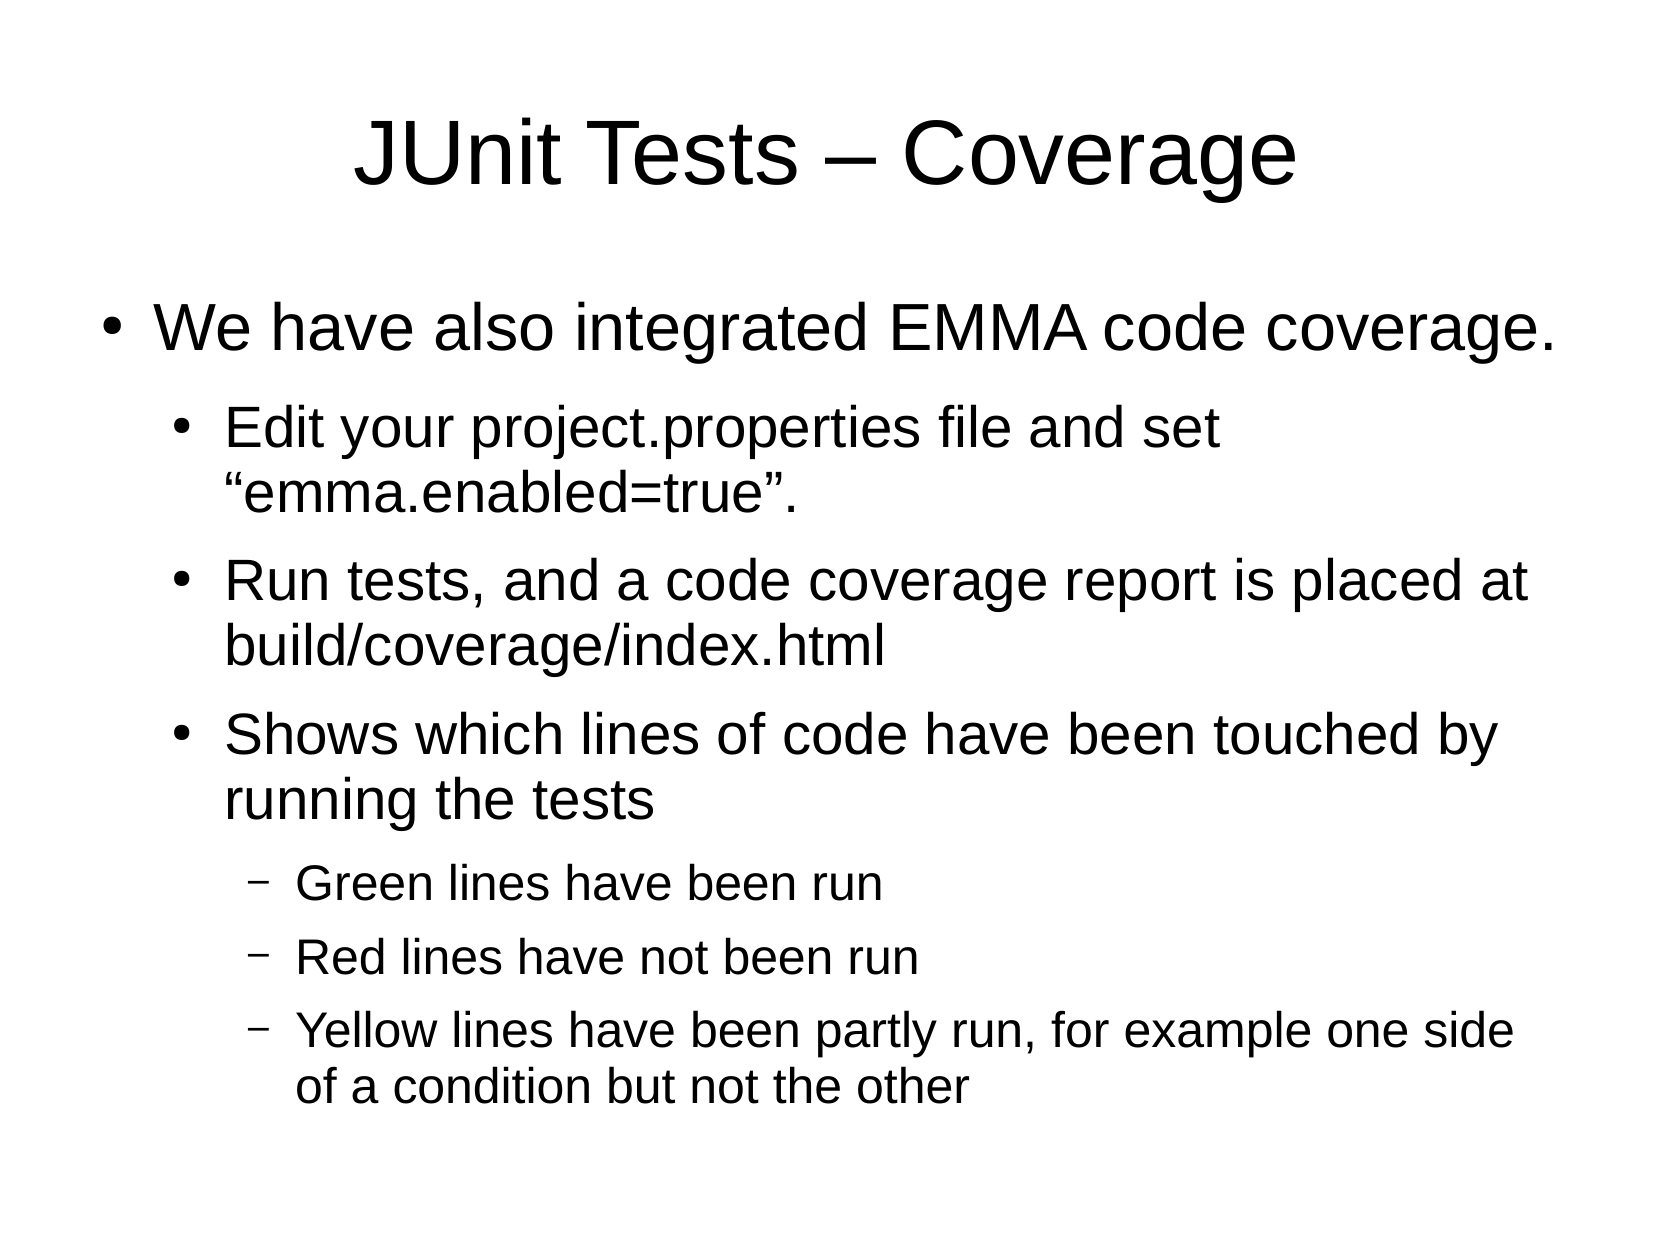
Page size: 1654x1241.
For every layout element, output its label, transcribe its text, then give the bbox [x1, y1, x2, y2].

title JUnit Tests – Coverage [82, 49, 1571, 257]
list We have also integrated EMMA code coverage. Edit your project.properties file and set “emma.enabled=true”. Run tests, and a code coverage report is placed at build/coverage/index.html Shows which lines of code have been touched by running the tests Green lines have been run Red lines have not been run Yellow lines have been partly run, for example one side of a condition but not the other [82, 290, 1571, 1152]
